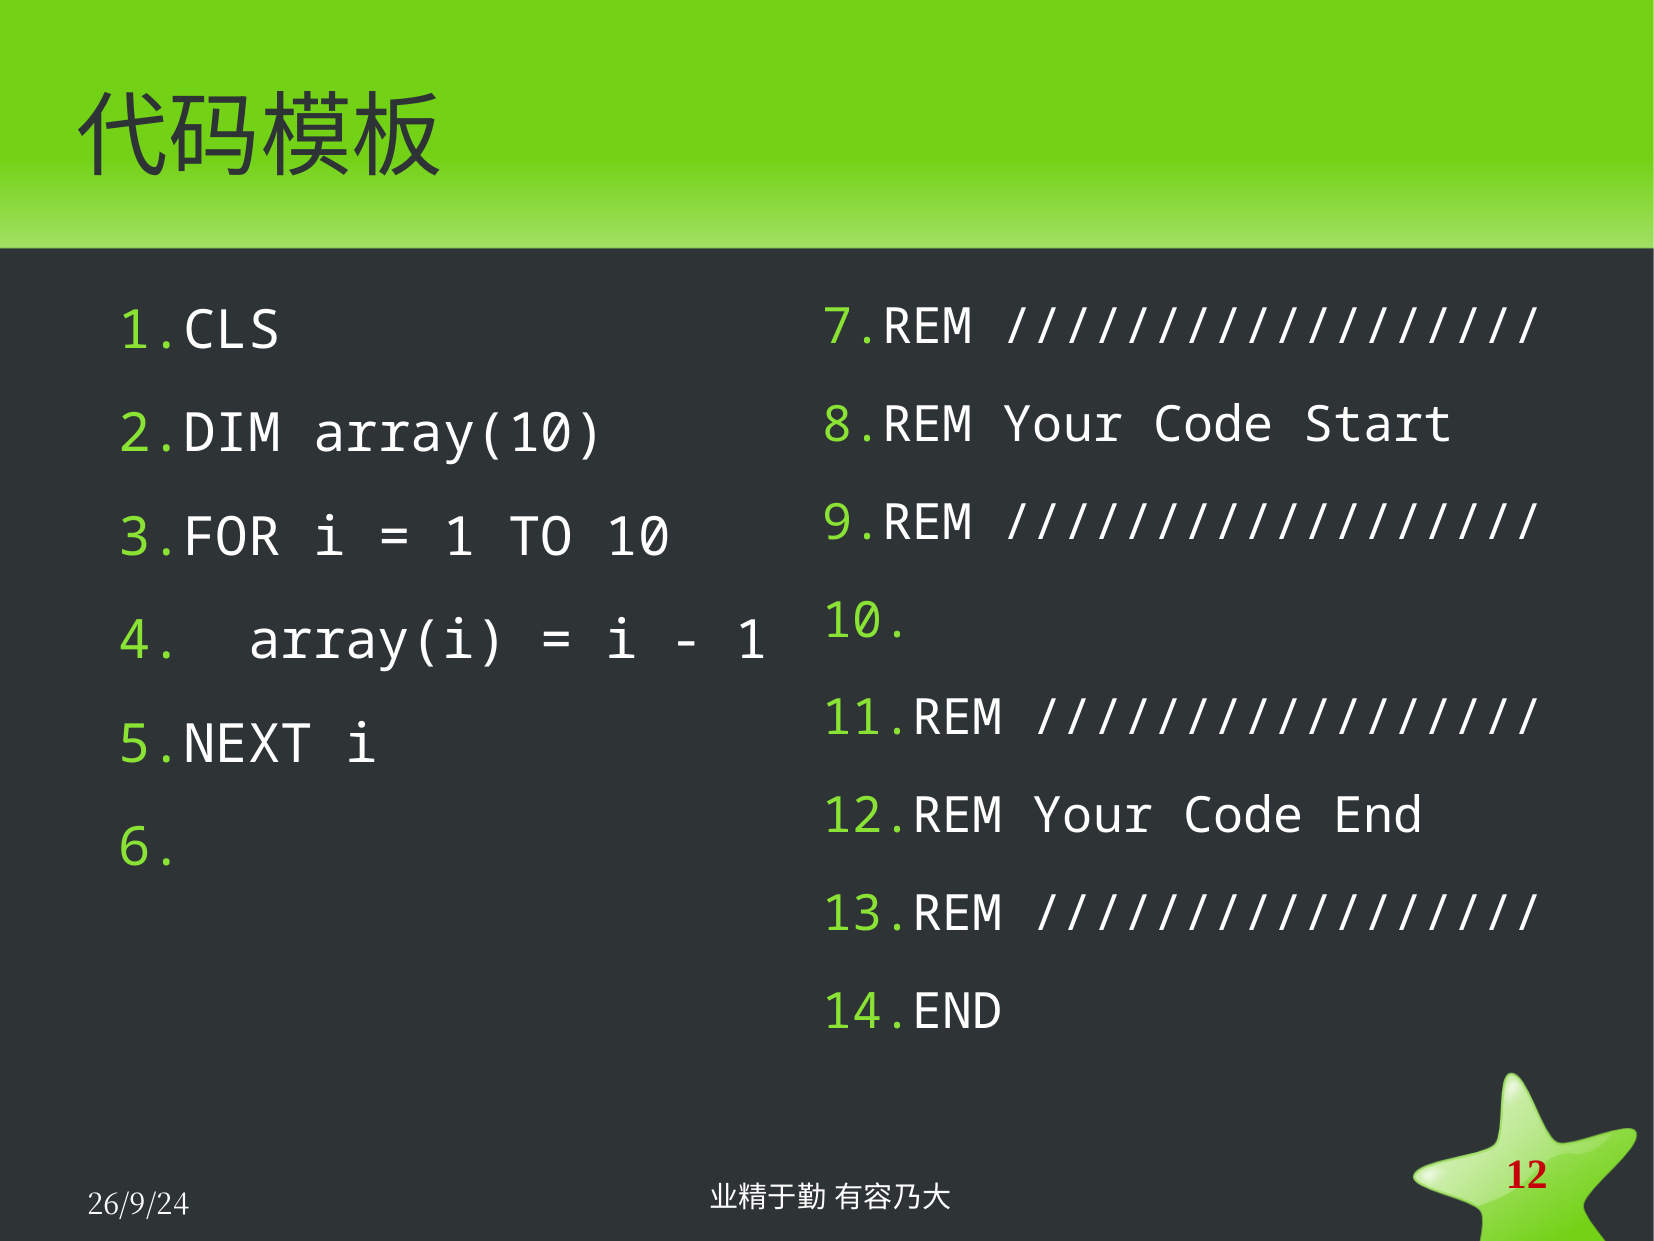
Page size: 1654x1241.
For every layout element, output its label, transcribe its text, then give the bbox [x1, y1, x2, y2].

picture [0, 0, 1654, 1241]
title 代码模板 [76, 29, 1565, 237]
list REM ////////////////// REM Your Code Start REM ////////////////// REM ///////////////// REM Your Code End REM ///////////////// END [787, 290, 1572, 1109]
list CLS DIM array(10) FOR i = 1 TO 10 array(i) = i - 1 NEXT i [82, 290, 787, 1109]
